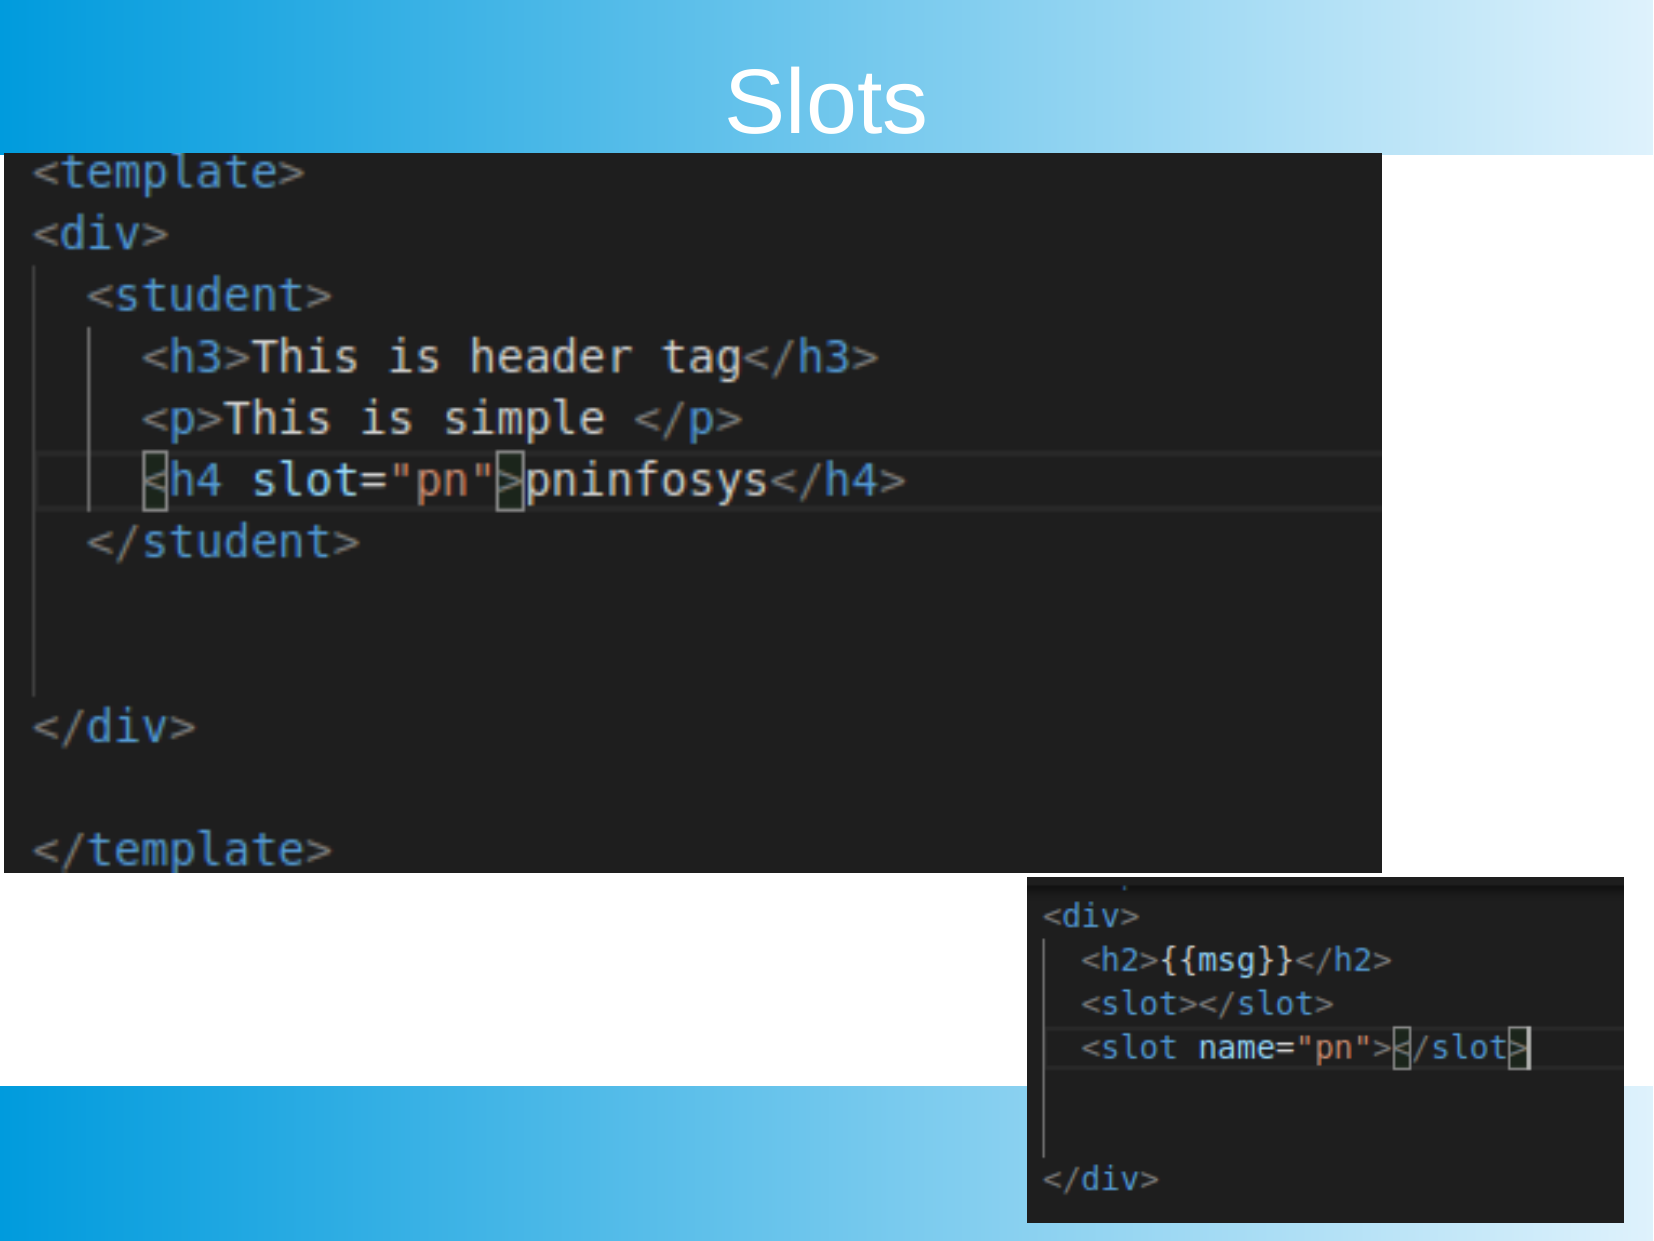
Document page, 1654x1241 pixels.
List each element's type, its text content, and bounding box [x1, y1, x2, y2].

title Slots [82, 49, 1571, 155]
picture [1027, 877, 1624, 1223]
picture [4, 153, 1382, 873]
